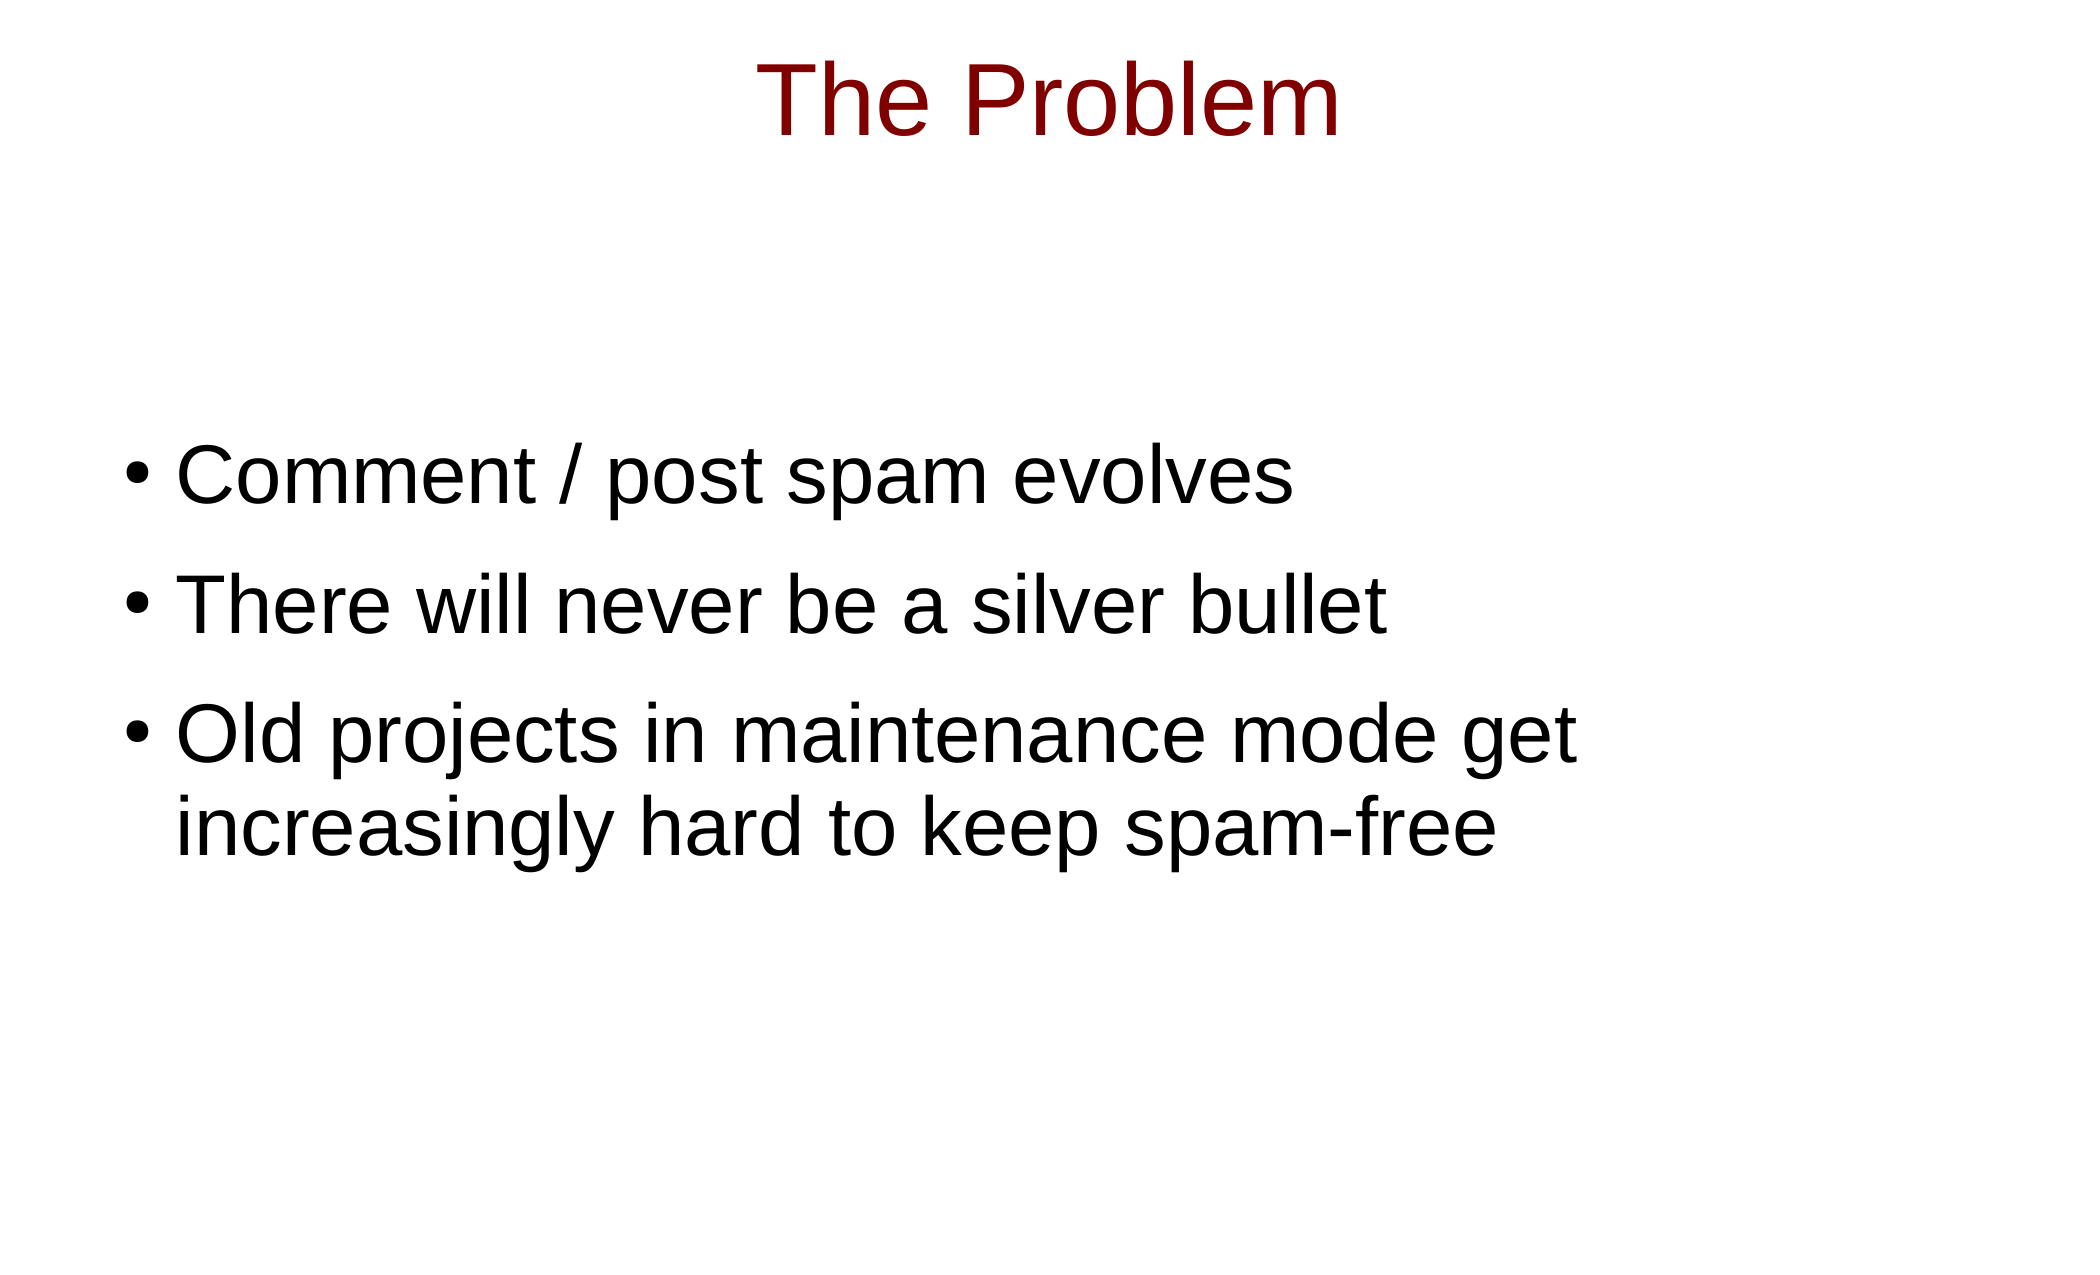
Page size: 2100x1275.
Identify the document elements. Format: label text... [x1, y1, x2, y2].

list Comment / post spam evolves There will never be a silver bullet Old projects in maintenance mode get increasingly hard to keep spam-free [105, 298, 1953, 1038]
title The Problem [105, 42, 1995, 273]
